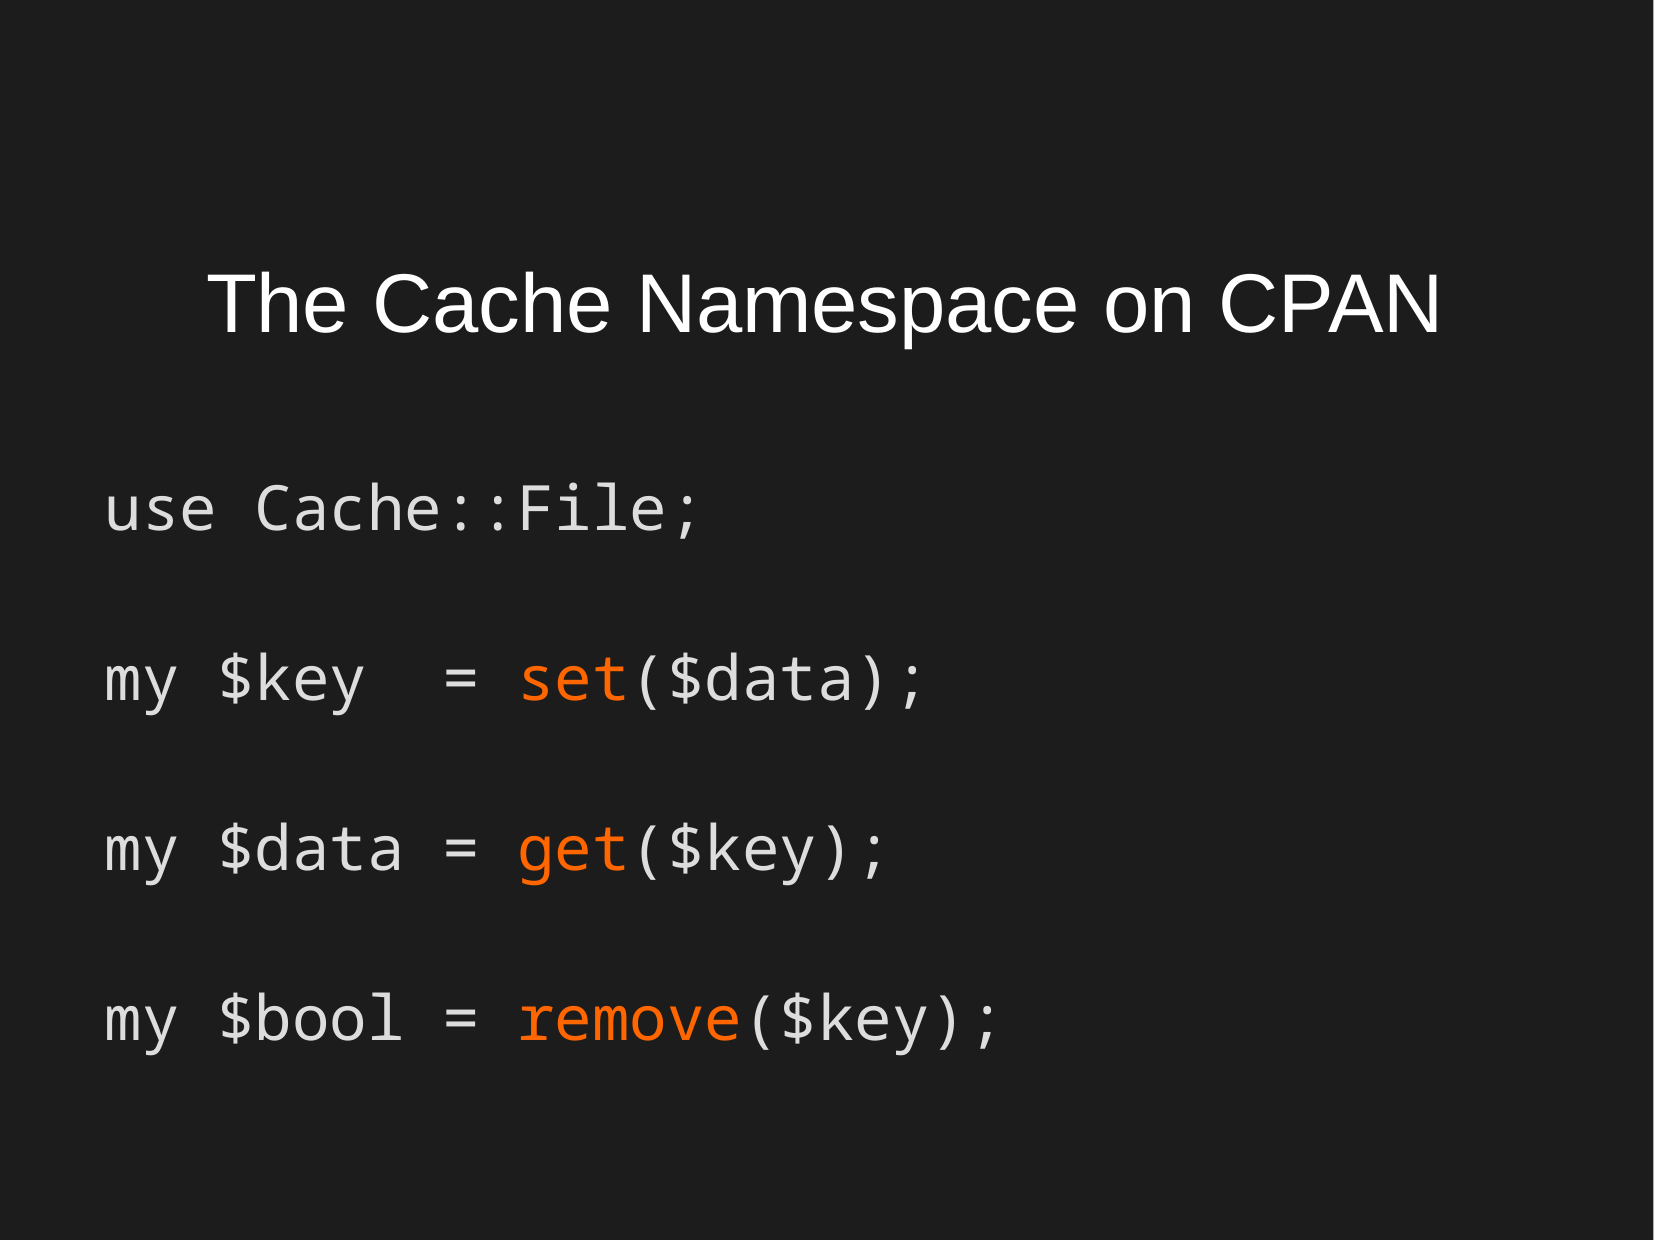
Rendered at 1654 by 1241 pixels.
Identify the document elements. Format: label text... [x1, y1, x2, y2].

text_box The Cache Namespace on CPAN use Cache::File; my $key = set($data); my $data = get($key); my $bool = remove($key); [90, 250, 1561, 1053]
